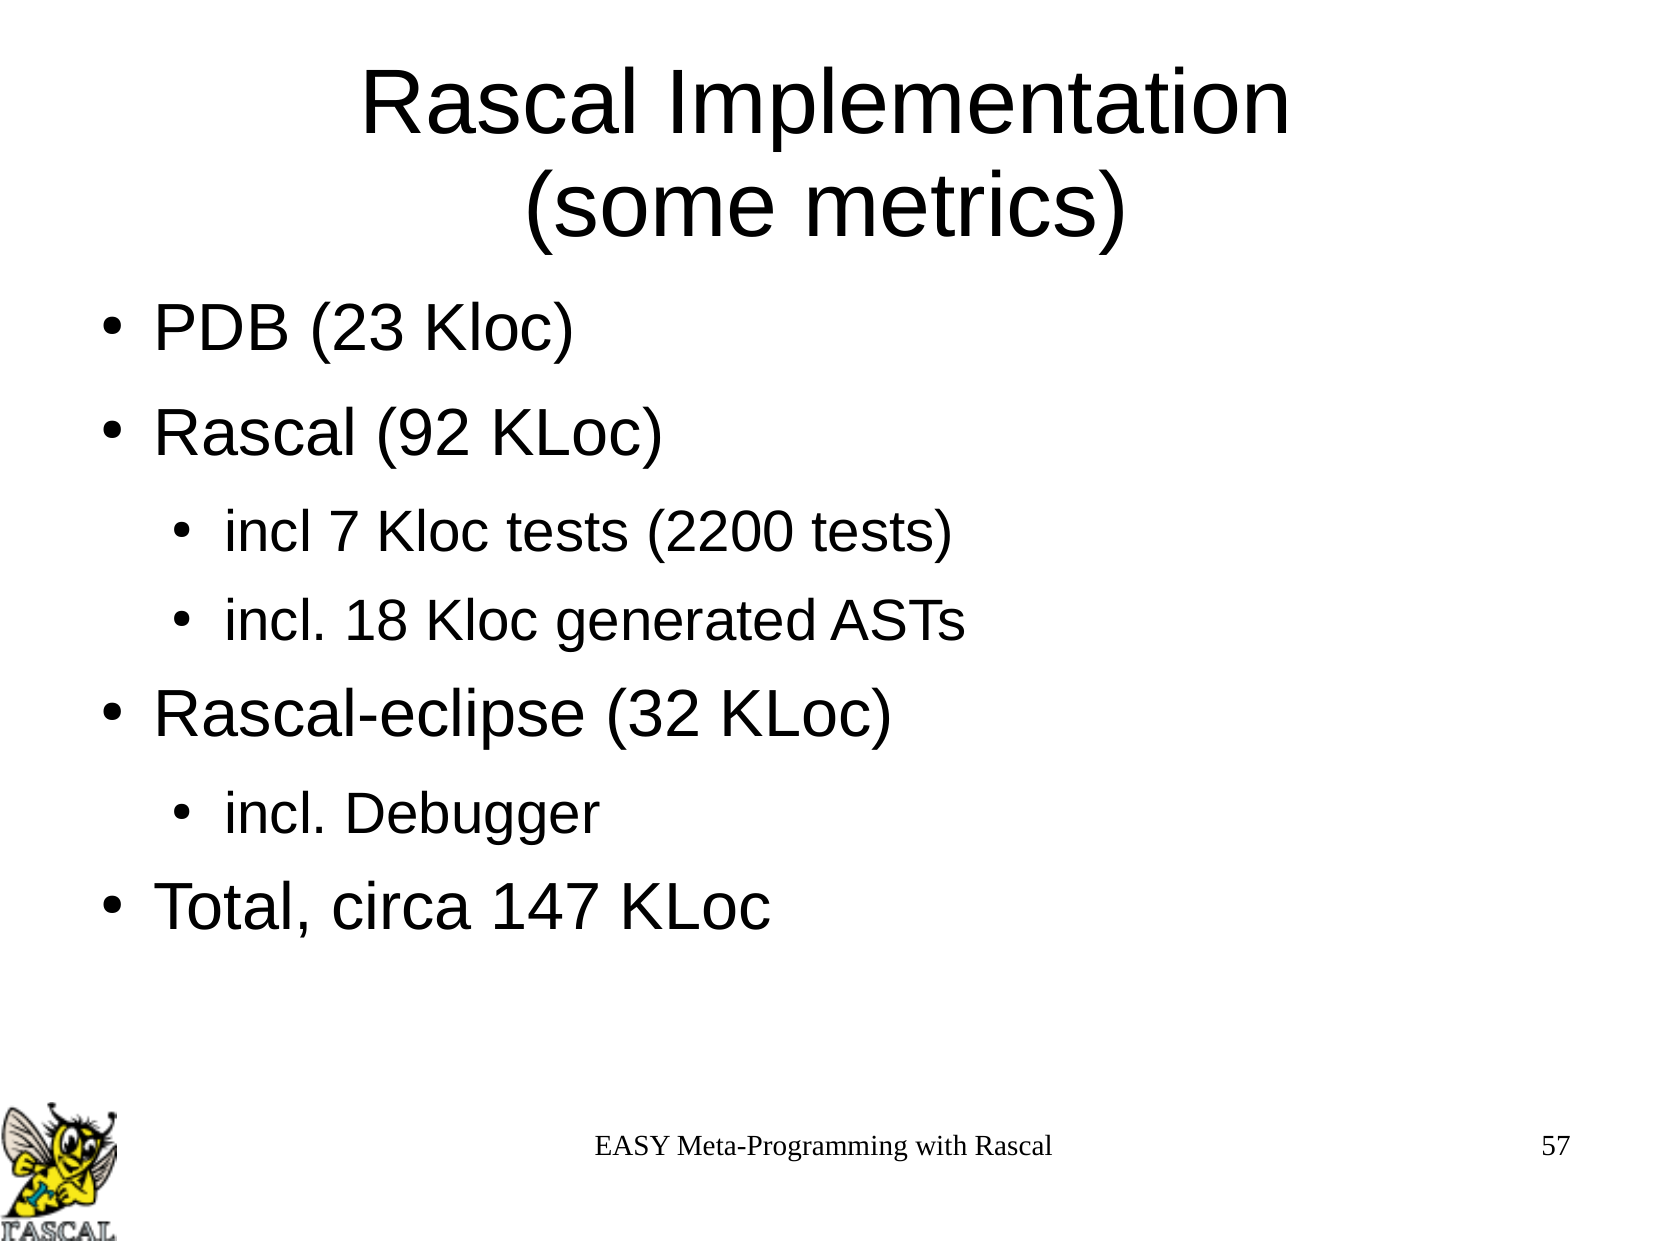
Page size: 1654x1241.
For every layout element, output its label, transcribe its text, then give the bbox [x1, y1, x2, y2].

picture [0, 1102, 117, 1241]
title Rascal Implementation (some metrics) [82, 49, 1571, 257]
list PDB (23 Kloc) Rascal (92 KLoc) incl 7 Kloc tests (2200 tests) incl. 18 Kloc generated ASTs Rascal-eclipse (32 KLoc) incl. Debugger Total, circa 147 KLoc [82, 290, 1571, 1109]
